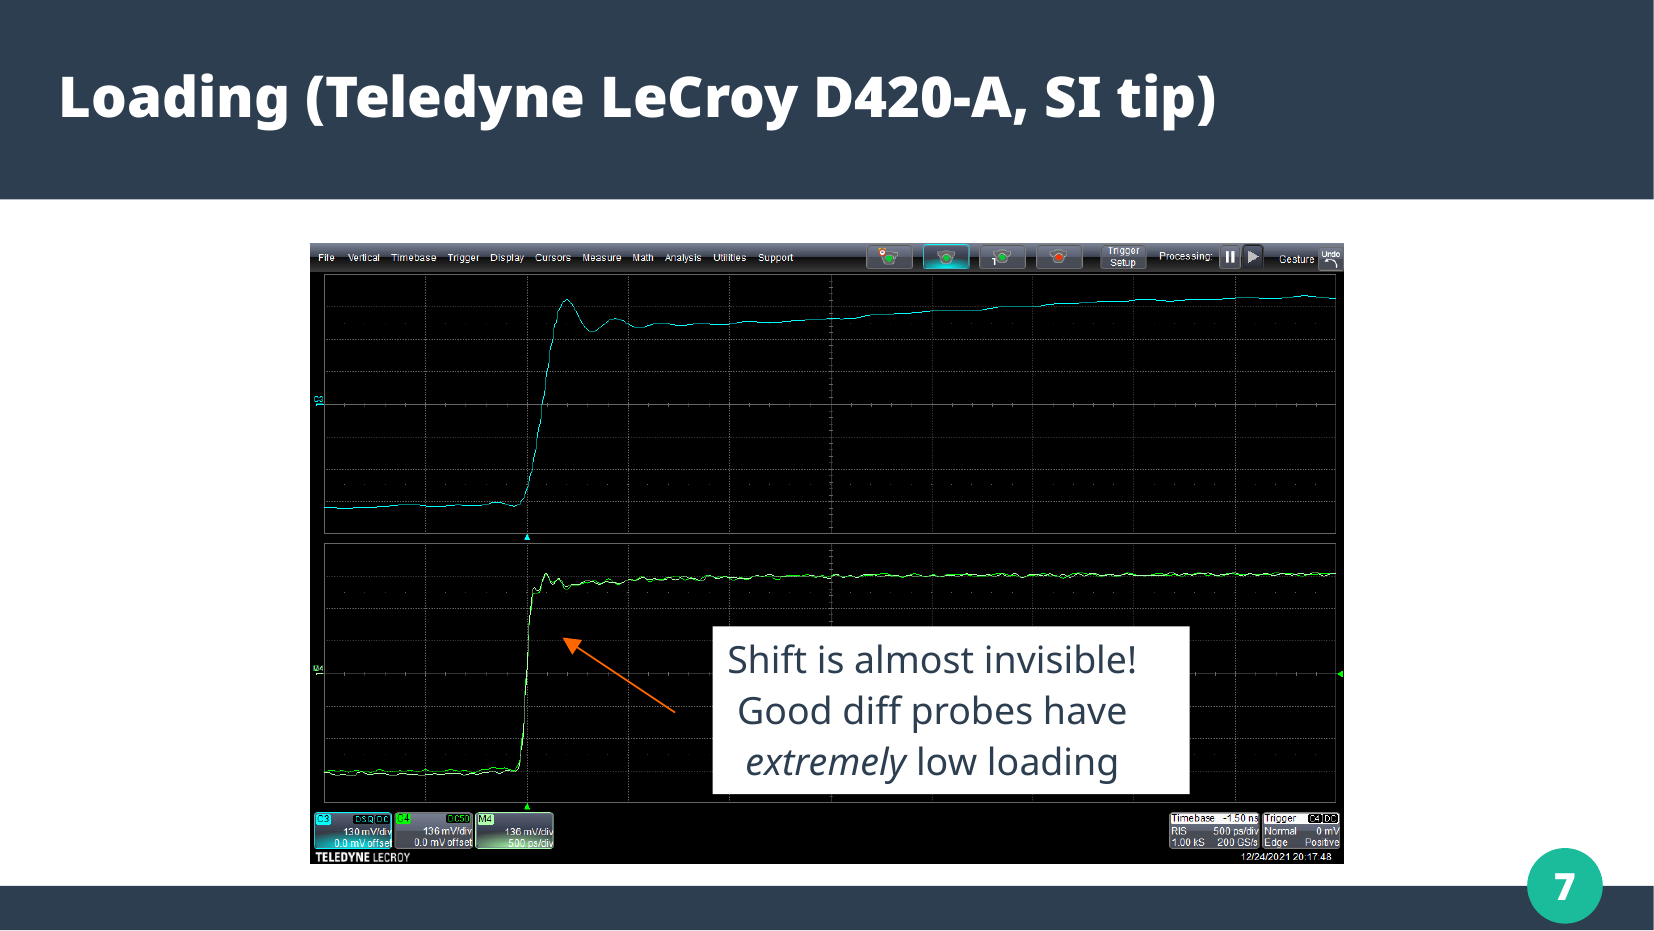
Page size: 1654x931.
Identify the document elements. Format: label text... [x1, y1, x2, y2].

title Loading (Teledyne LeCroy D420-A, SI tip) [59, 37, 1595, 155]
text_box Shift is almost invisible! Good diff probes have extremely low loading [712, 637, 1190, 783]
picture [310, 243, 1344, 864]
